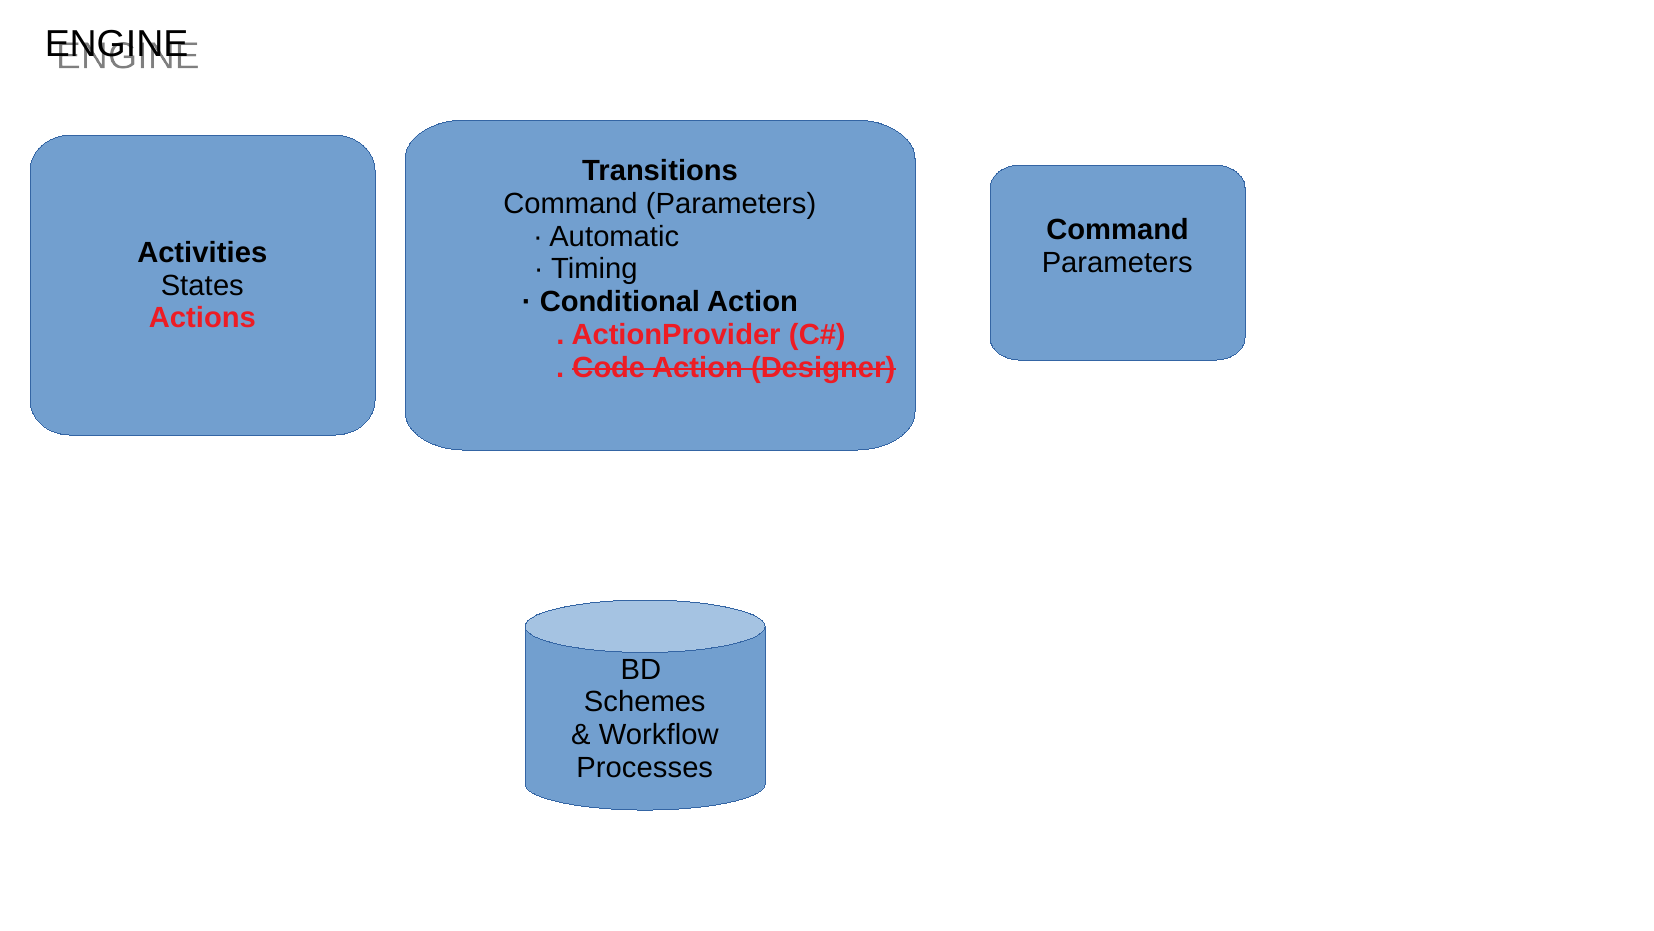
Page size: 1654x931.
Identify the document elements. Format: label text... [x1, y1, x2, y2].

text_box ENGINE [30, 15, 1216, 76]
text_box BD Schemes & Workflow Processes [525, 627, 766, 811]
text_box Activities States Actions [30, 135, 376, 436]
text_box Transitions Command (Parameters) · Automatic · Timing · Conditional Action . ActionProvider (C#) . Code Action (Designer) [405, 120, 916, 451]
text_box Command Parameters [990, 165, 1246, 361]
